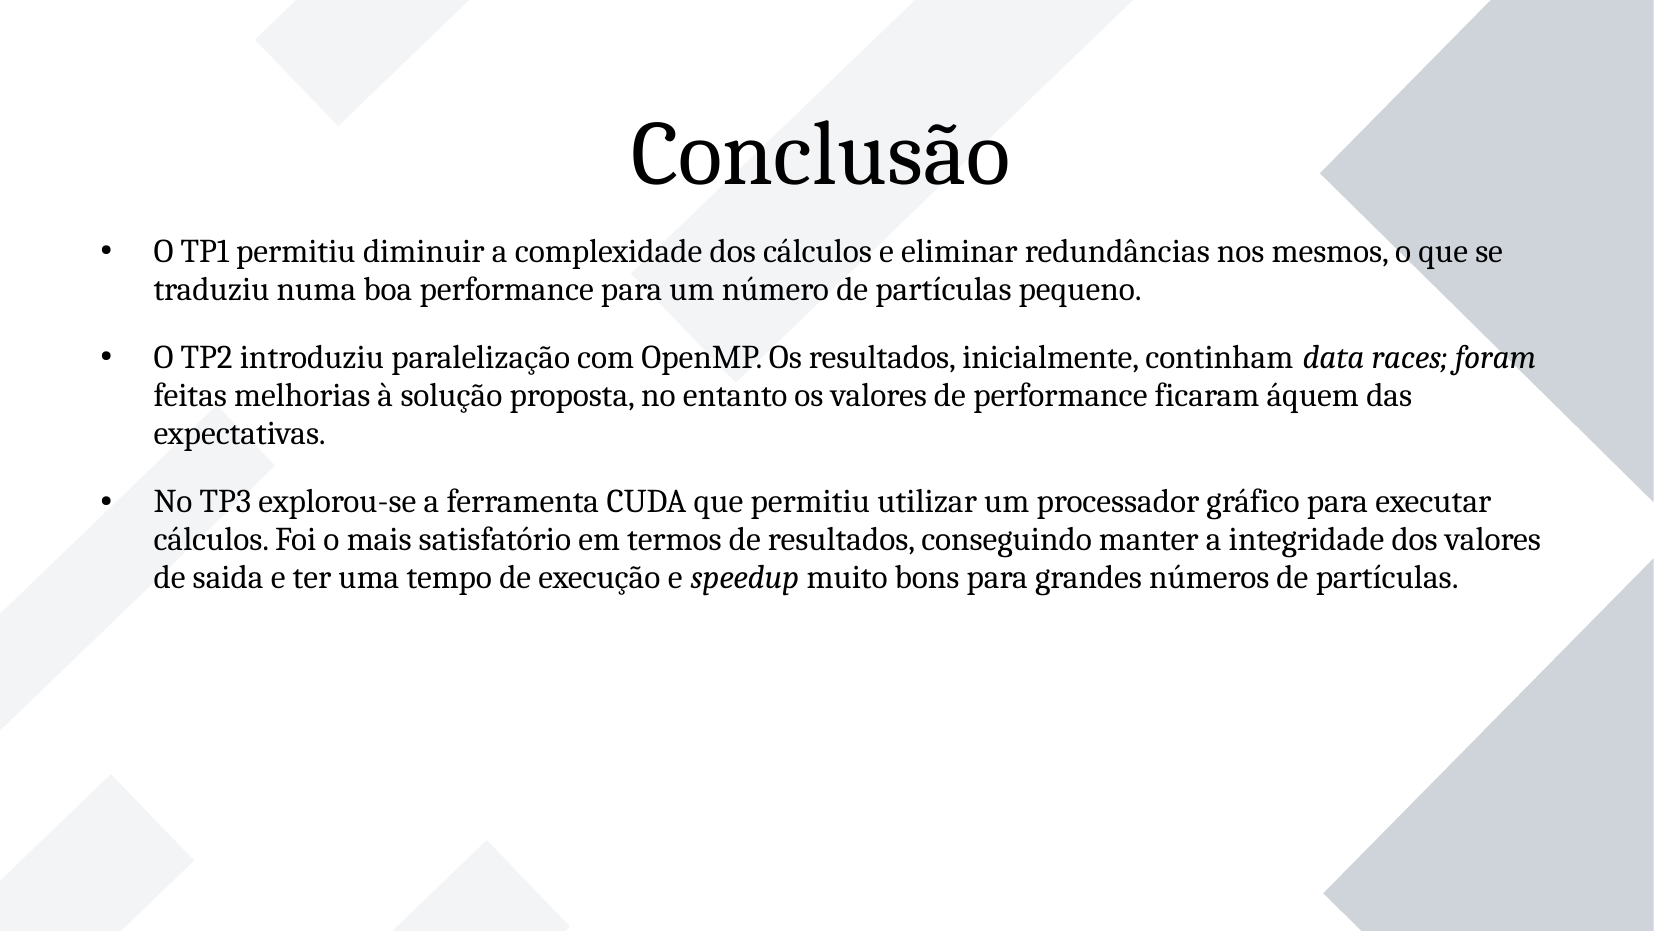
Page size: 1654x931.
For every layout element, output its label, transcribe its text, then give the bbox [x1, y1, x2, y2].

list O TP1 permitiu diminuir a complexidade dos cálculos e eliminar redundâncias nos mesmos, o que se traduziu numa boa performance para um número de partículas pequeno. O TP2 introduziu paralelização com OpenMP. Os resultados, inicialmente, continham data races; foram feitas melhorias à solução proposta, no entanto os valores de performance ficaram áquem das expectativas. No TP3 explorou-se a ferramenta CUDA que permitiu utilizar um processador gráfico para executar cálculos. Foi o mais satisfatório em termos de resultados, conseguindo manter a integridade dos valores de saida e ter uma tempo de execução e speedup muito bons para grandes números de partículas. [82, 232, 1571, 772]
title Conclusão [76, 76, 1565, 233]
